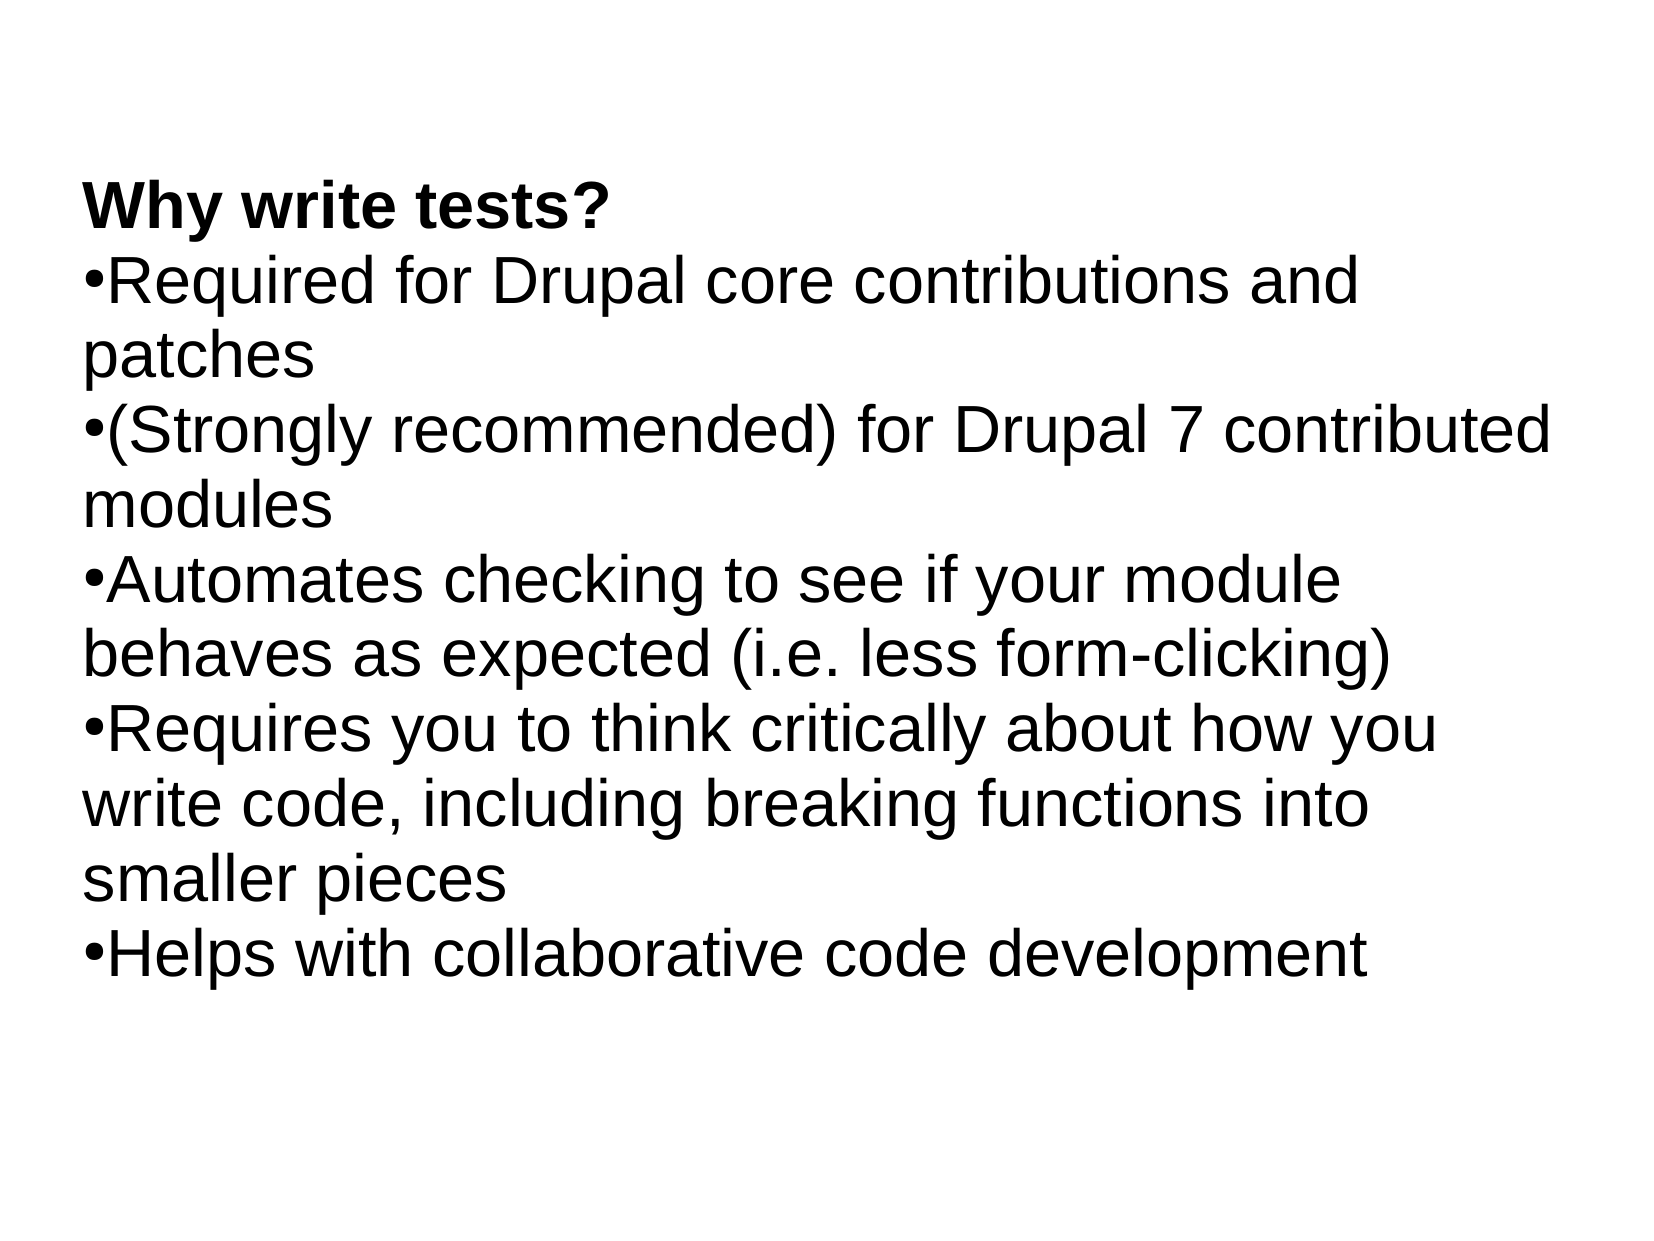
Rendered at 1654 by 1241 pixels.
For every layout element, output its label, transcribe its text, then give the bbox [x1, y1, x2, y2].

subtitle Why write tests? Required for Drupal core contributions and patches (Strongly recommended) for Drupal 7 contributed modules Automates checking to see if your module behaves as expected (i.e. less form-clicking) Requires you to think critically about how you write code, including breaking functions into smaller pieces Helps with collaborative code development [82, 56, 1571, 1102]
